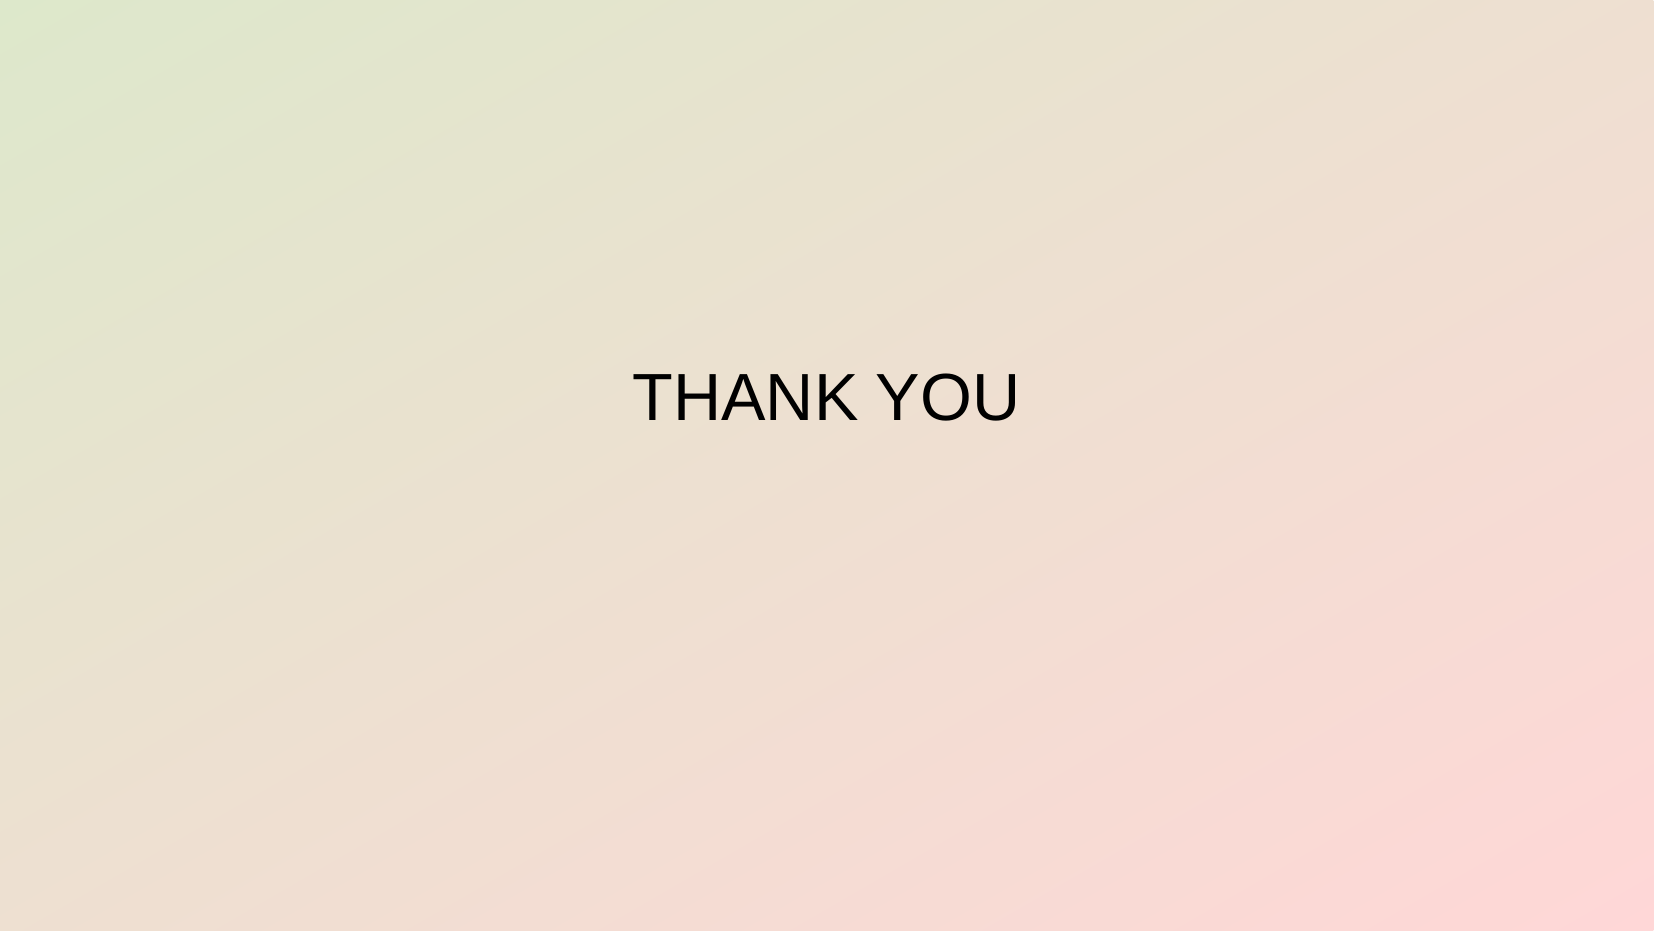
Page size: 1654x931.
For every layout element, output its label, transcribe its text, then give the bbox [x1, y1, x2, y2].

subtitle THANK YOU [82, 37, 1571, 757]
